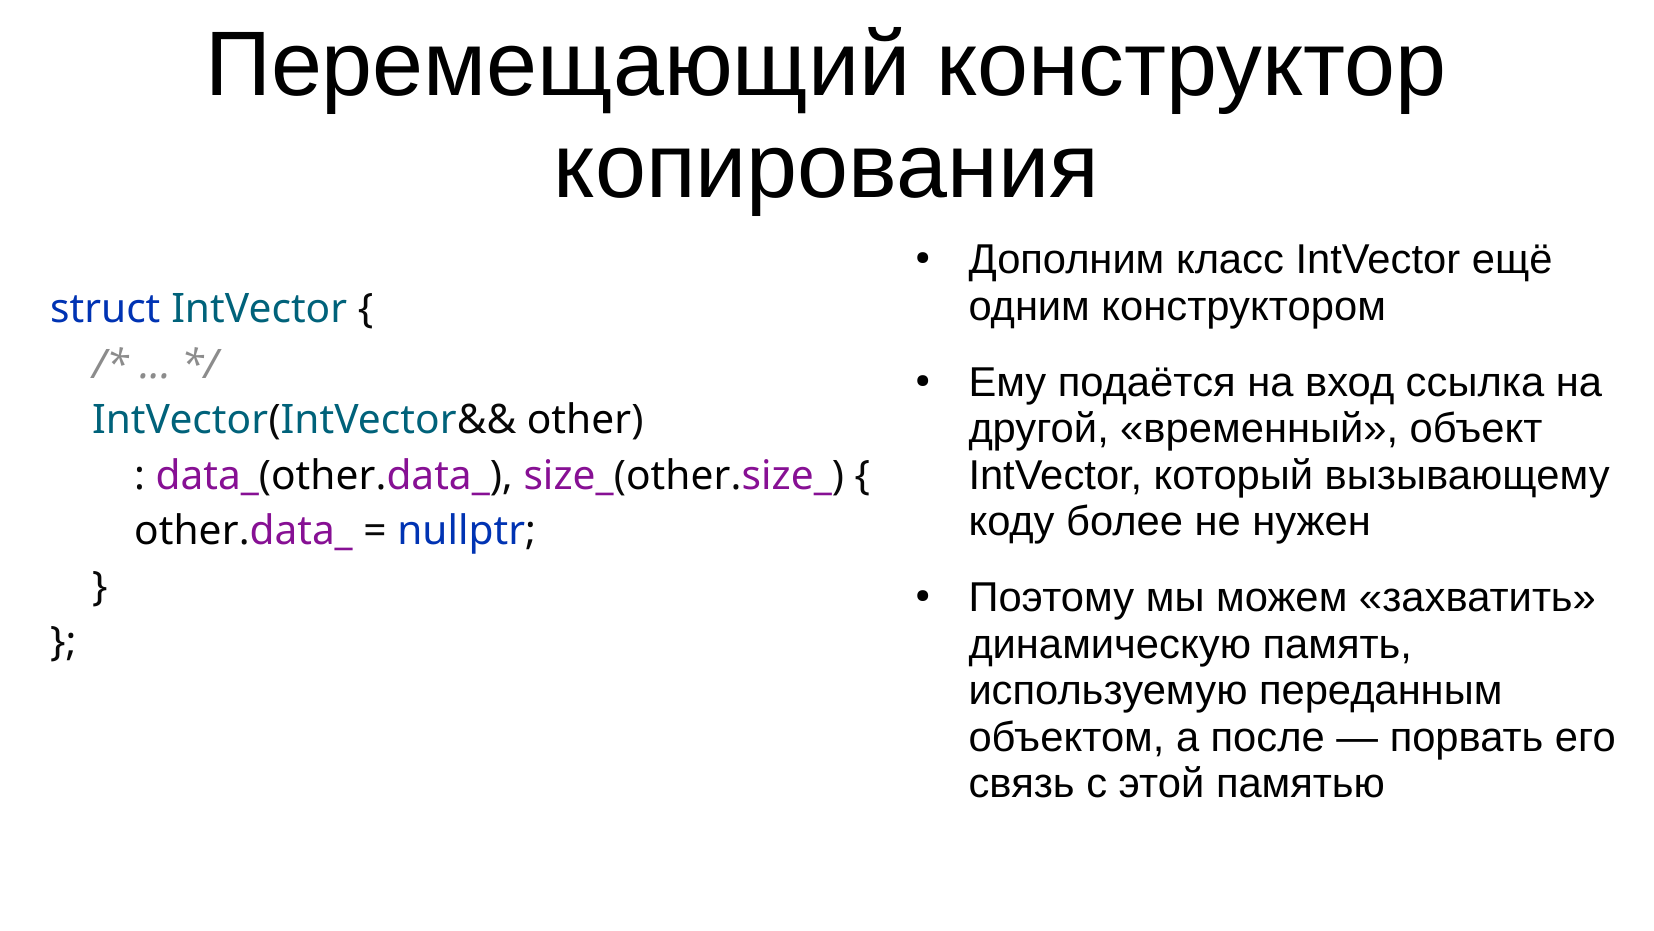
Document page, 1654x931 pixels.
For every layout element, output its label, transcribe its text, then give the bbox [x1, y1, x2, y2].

title Перемещающий конструктор копирования [82, 12, 1571, 218]
text_box struct IntVector { /* ... */ IntVector(IntVector&& other) : data_(other.data_), size_(other.size_) { other.data_ = nullptr; } }; [35, 271, 887, 731]
list Дополним класс IntVector ещё одним конструктором Ему подаётся на вход ссылка на другой, «временный», объект IntVector, который вызывающему коду более не нужен Поэтому мы можем «захватить» динамическую память, используемую переданным объектом, а после — порвать его связь с этой памятью [897, 236, 1619, 916]
